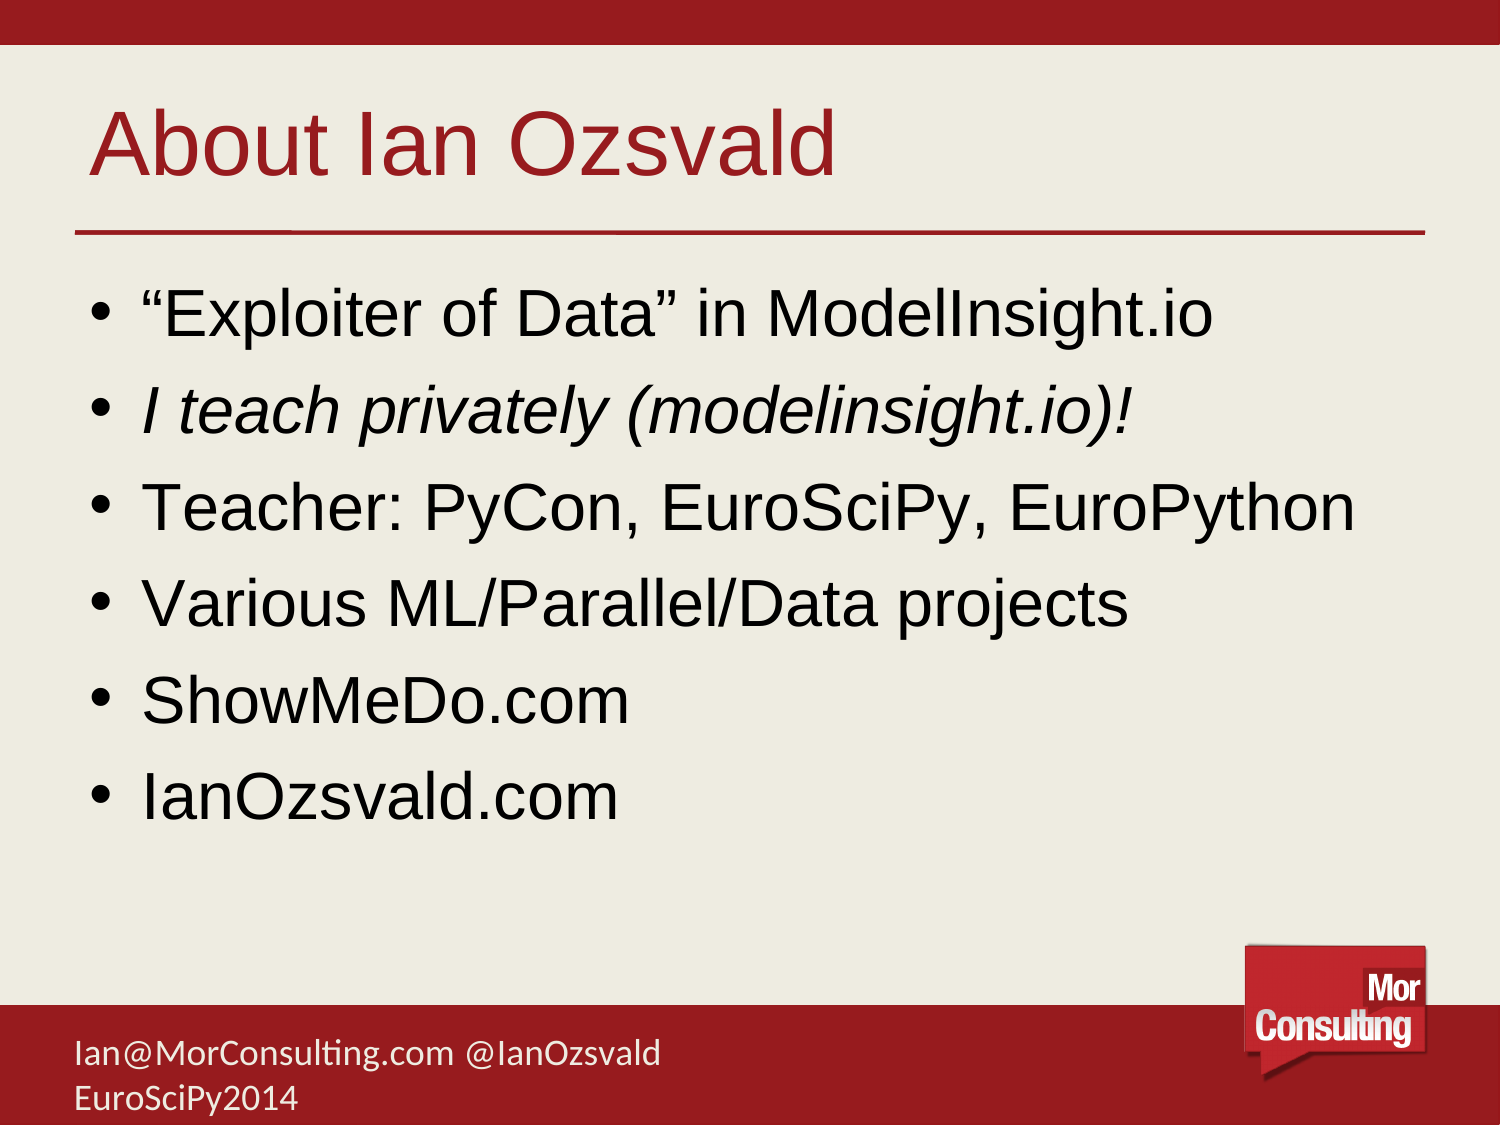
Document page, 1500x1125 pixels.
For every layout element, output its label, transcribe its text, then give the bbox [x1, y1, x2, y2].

text_box “Exploiter of Data” in ModelInsight.io I teach privately (modelinsight.io)! Teacher: PyCon, EuroSciPy, EuroPython Various ML/Parallel/Data projects ShowMeDo.com IanOzsvald.com [75, 262, 1426, 945]
text_box About Ian Ozsvald [75, 45, 1426, 233]
picture [1230, 935, 1438, 1089]
